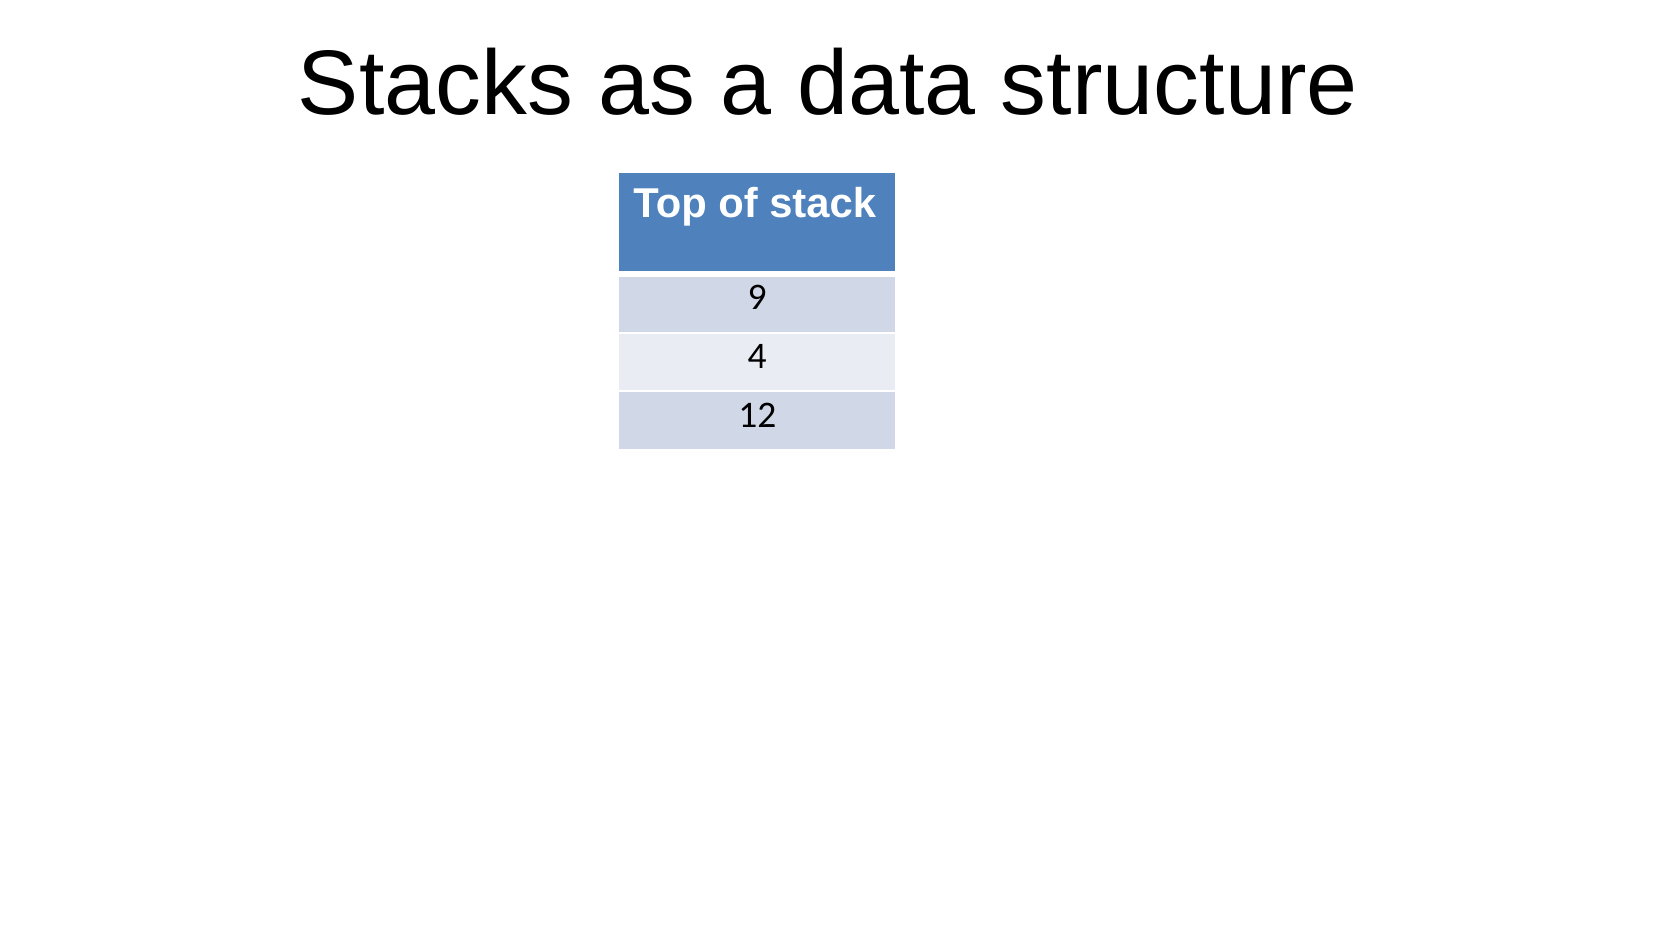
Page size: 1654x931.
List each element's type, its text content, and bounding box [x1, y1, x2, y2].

table_cell 4 [619, 334, 895, 390]
title Stacks as a data structure [84, 0, 1573, 155]
table_header Top of stack [619, 173, 895, 271]
table_cell 9 [619, 277, 895, 332]
table_cell 12 [619, 392, 895, 449]
